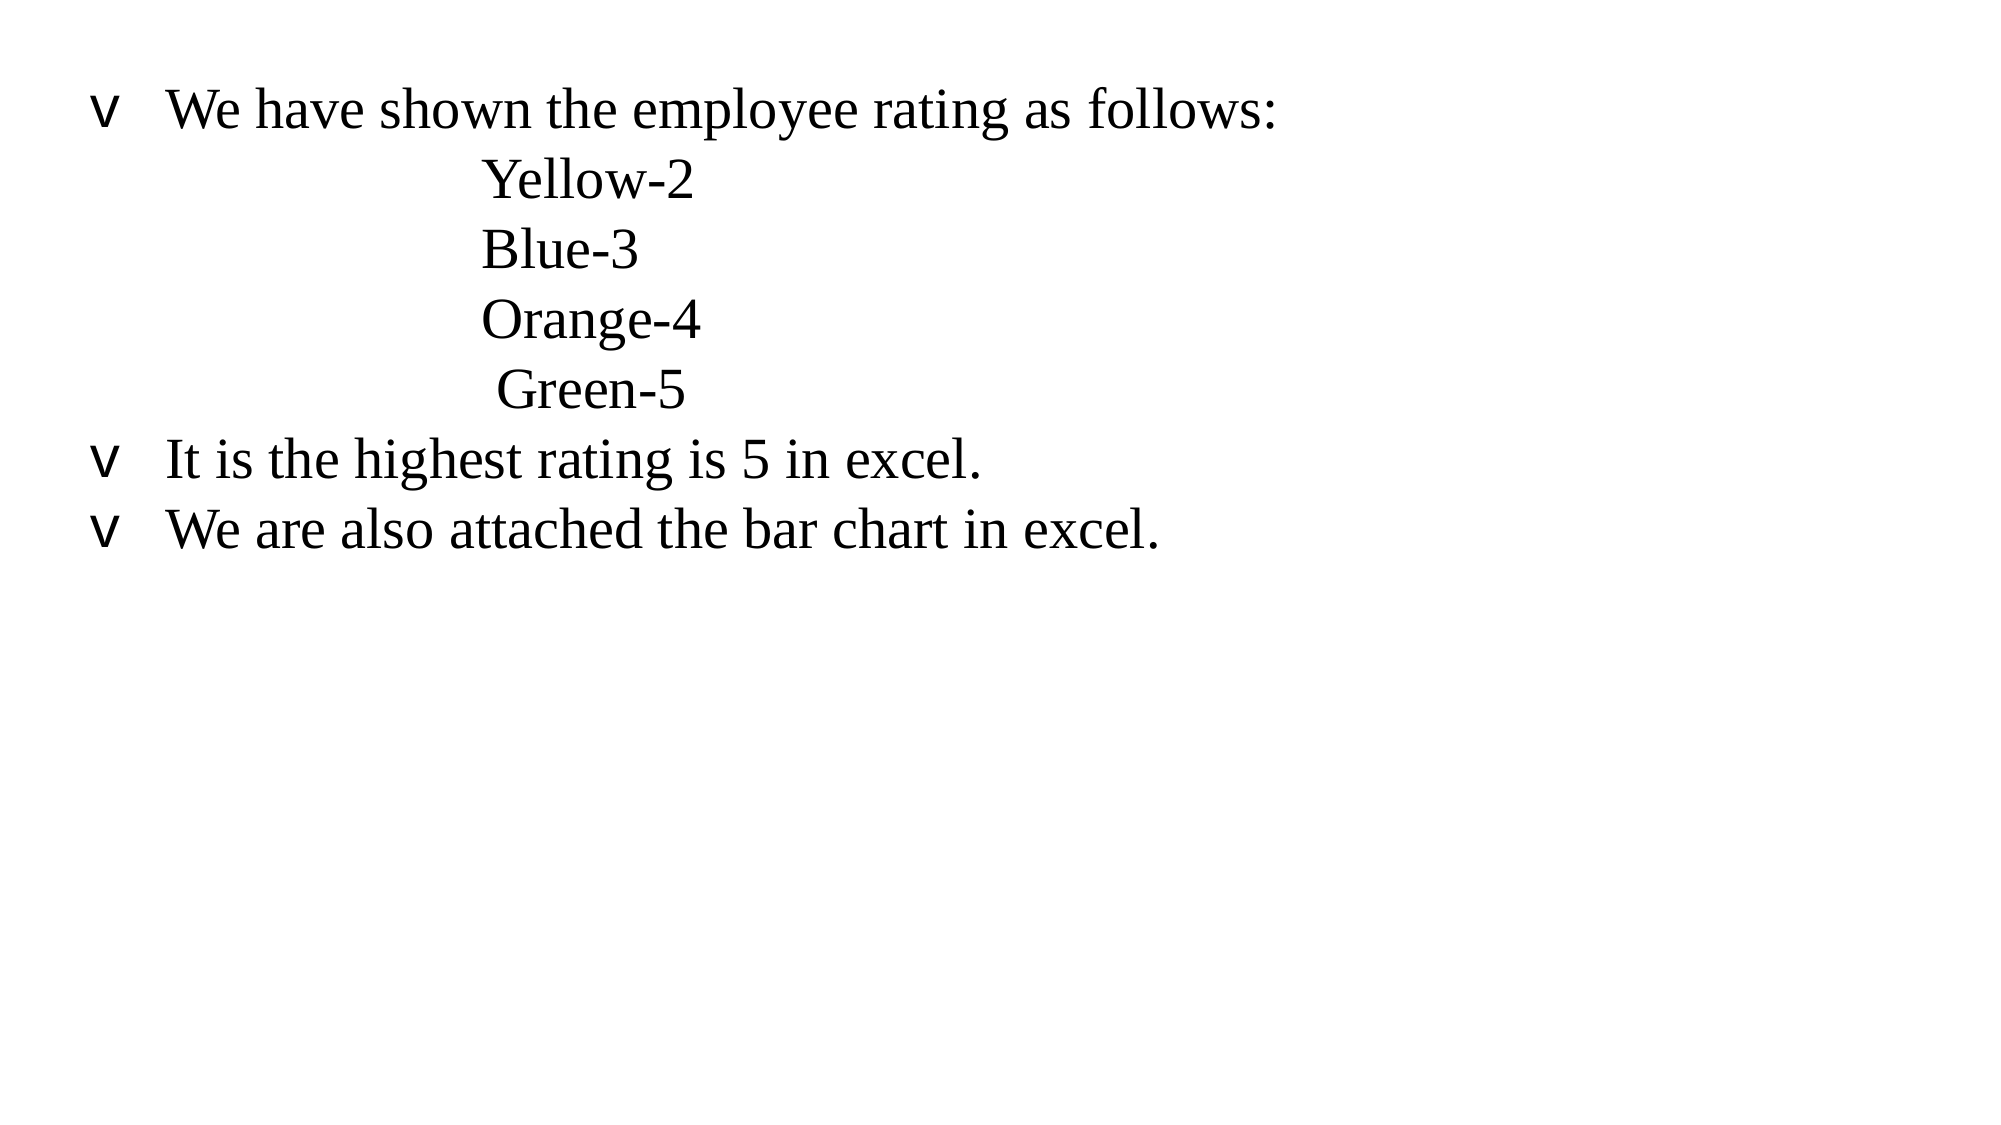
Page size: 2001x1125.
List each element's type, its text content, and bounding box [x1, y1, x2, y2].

text_box We have shown the employee rating as follows: Yellow-2 Blue-3 Orange-4 Green-5 It is the highest rating is 5 in excel. We are also attached the bar chart in excel. [75, 62, 1306, 573]
